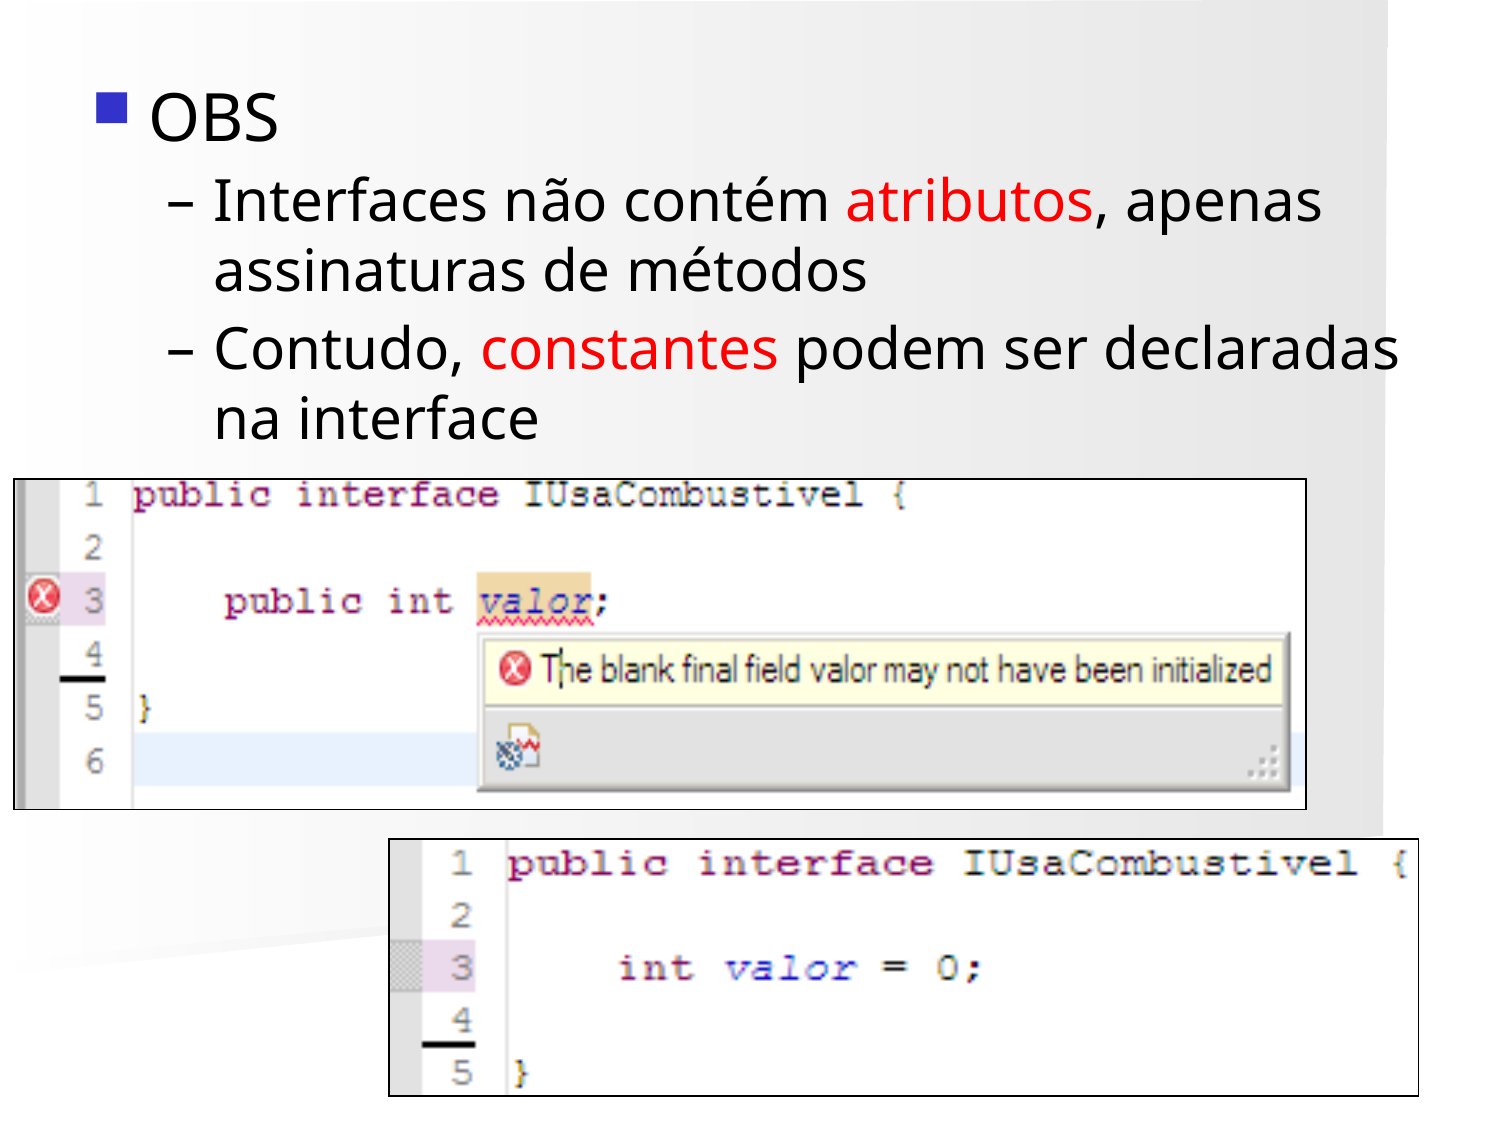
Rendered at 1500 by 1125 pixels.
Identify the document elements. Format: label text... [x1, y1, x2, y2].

picture [390, 840, 1418, 1096]
list OBS Interfaces não contém atributos, apenas assinaturas de métodos Contudo, constantes podem ser declaradas na interface [76, 67, 1427, 538]
picture [15, 479, 1306, 809]
